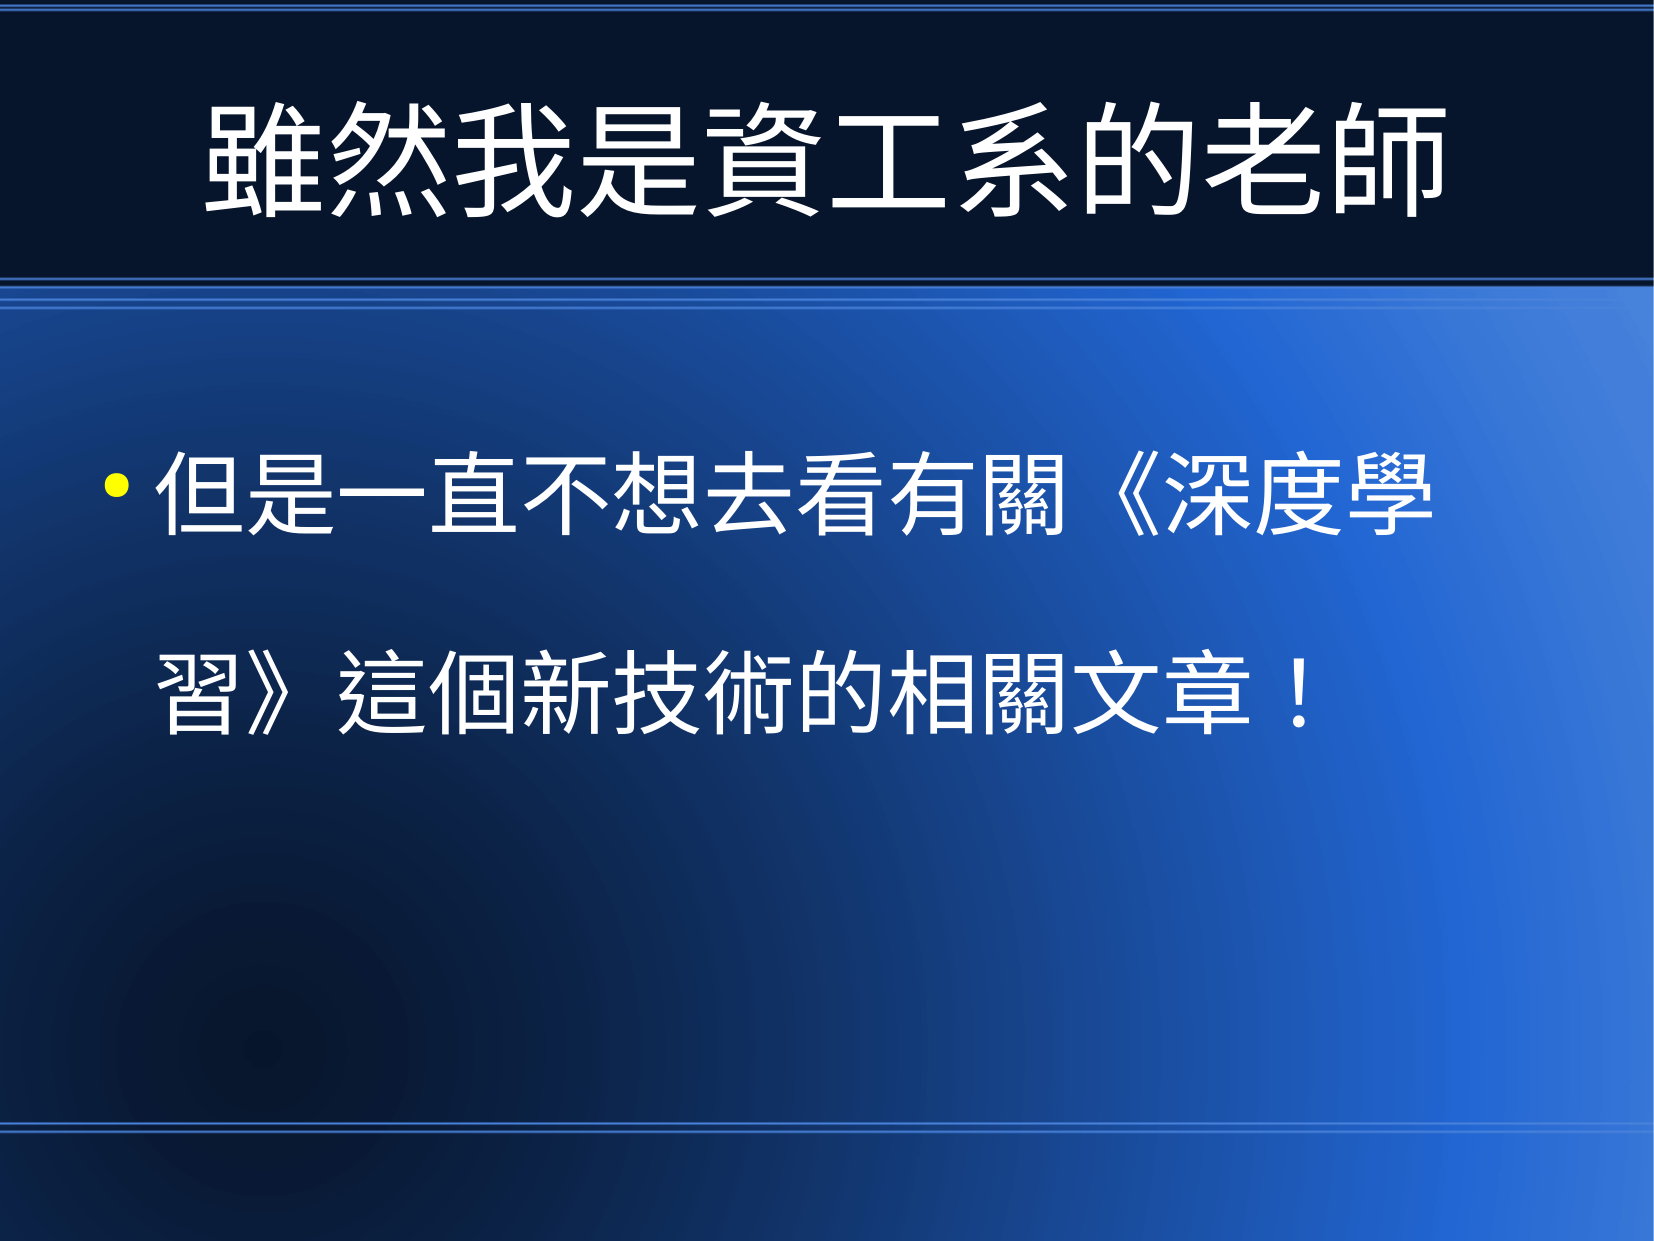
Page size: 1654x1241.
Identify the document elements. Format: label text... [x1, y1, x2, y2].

list 但是一直不想去看有關《深度學習》這個新技術的相關文章！ [82, 355, 1571, 1241]
title 雖然我是資工系的老師 [82, 49, 1571, 257]
picture [0, 0, 1654, 1241]
